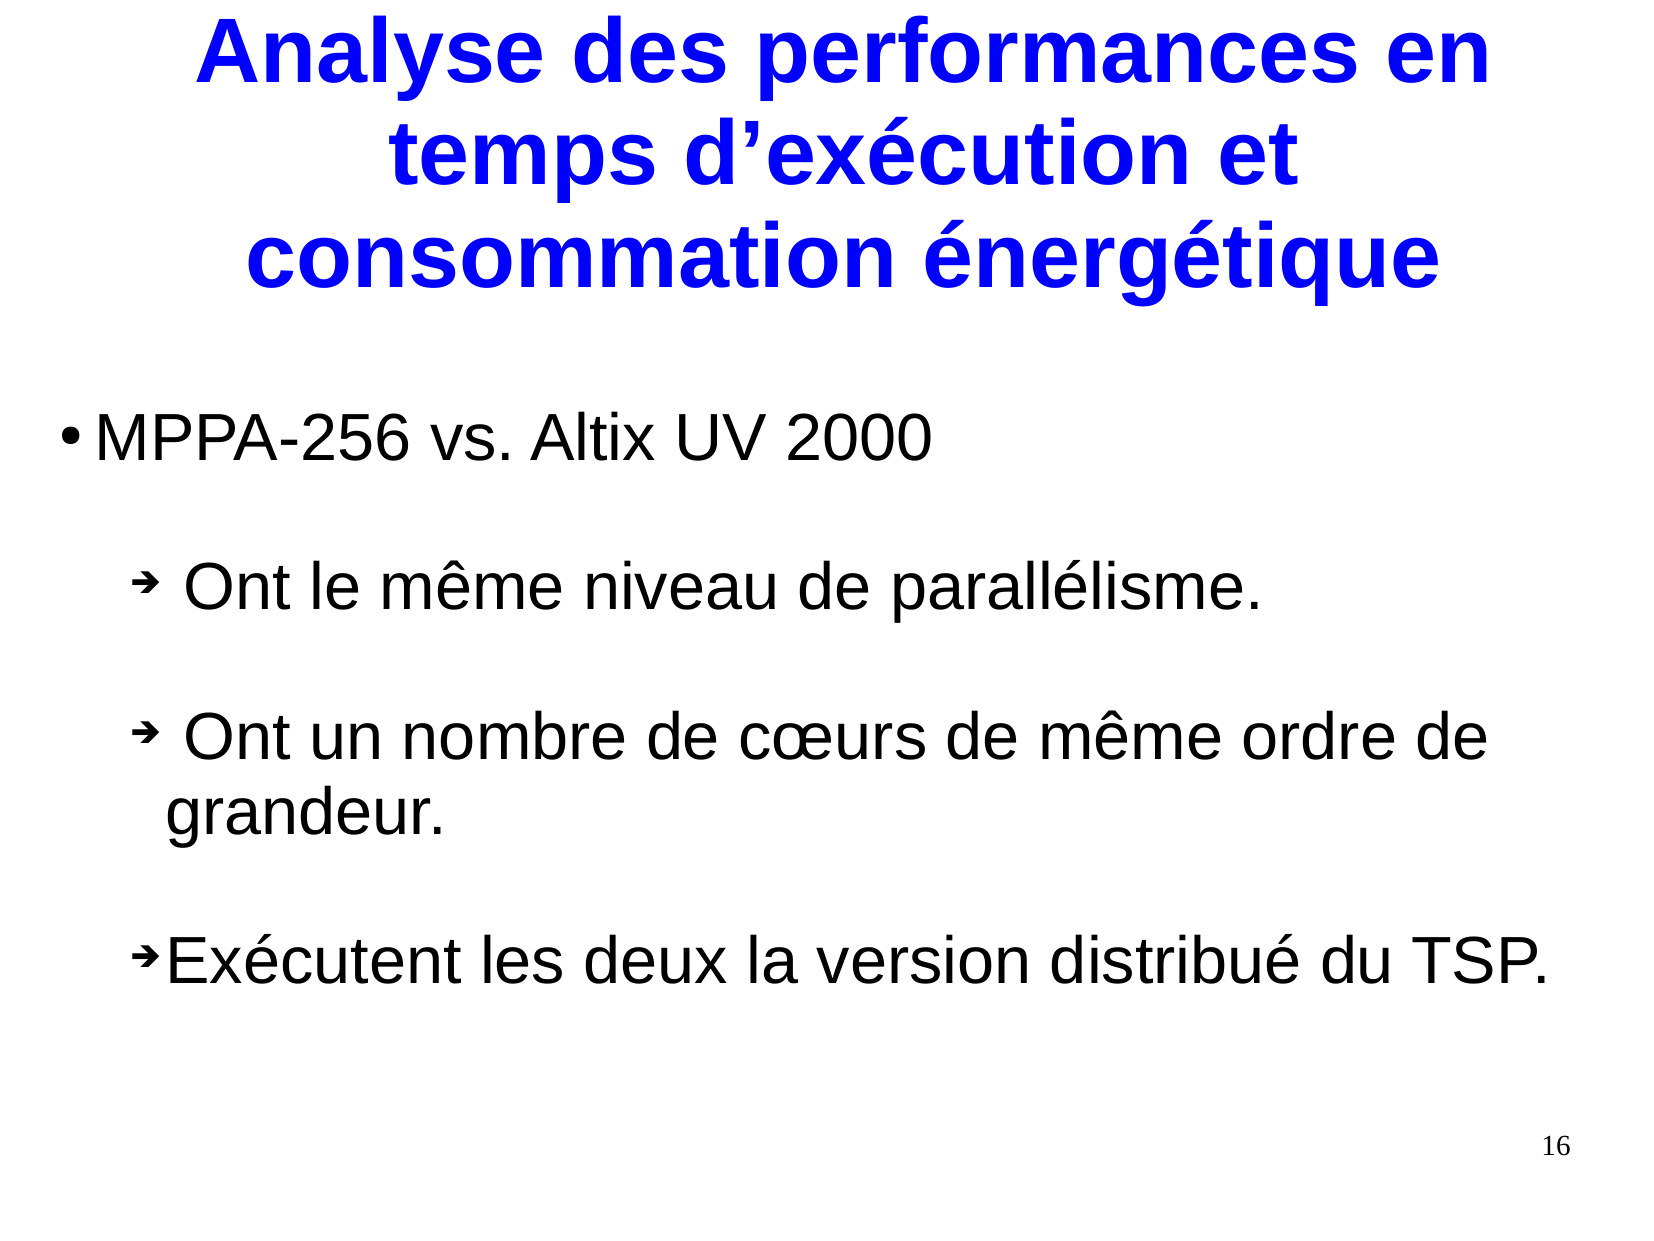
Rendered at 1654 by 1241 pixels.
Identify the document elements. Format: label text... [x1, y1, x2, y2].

title Analyse des performances en temps d’exécution et consommation énergétique [82, 0, 1571, 287]
subtitle MPPA-256 vs. Altix UV 2000 Ont le même niveau de parallélisme. Ont un nombre de cœurs de même ordre de grandeur. Exécutent les deux la version distribué du TSP. [59, 287, 1654, 1111]
